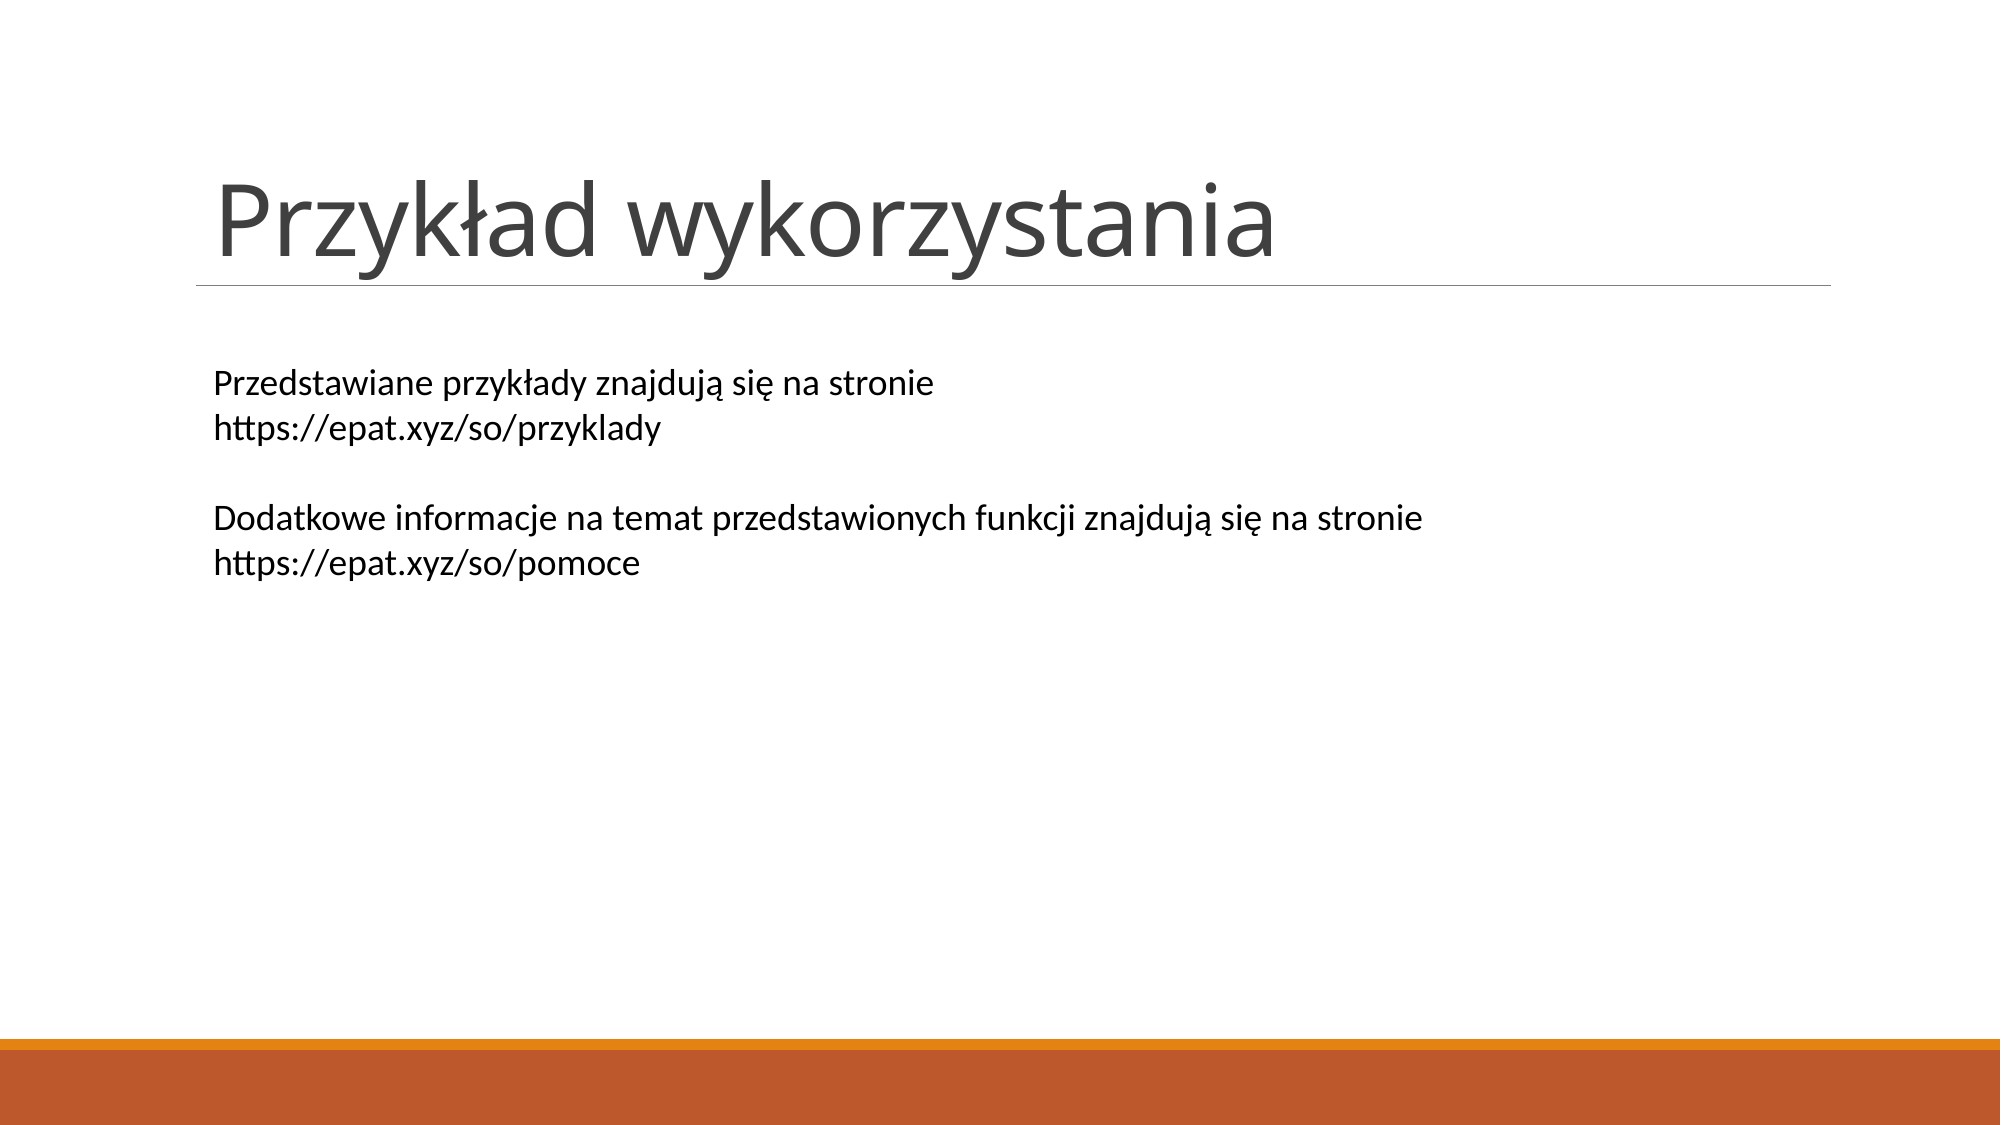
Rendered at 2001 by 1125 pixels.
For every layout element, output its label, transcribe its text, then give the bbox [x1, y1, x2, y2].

text_box Przedstawiane przykłady znajdują się na stronie https://epat.xyz/so/przyklady Dodatkowe informacje na temat przedstawionych funkcji znajdują się na stronie https://epat.xyz/so/pomoce [198, 350, 1831, 638]
title Przykład wykorzystania [198, 47, 1831, 285]
